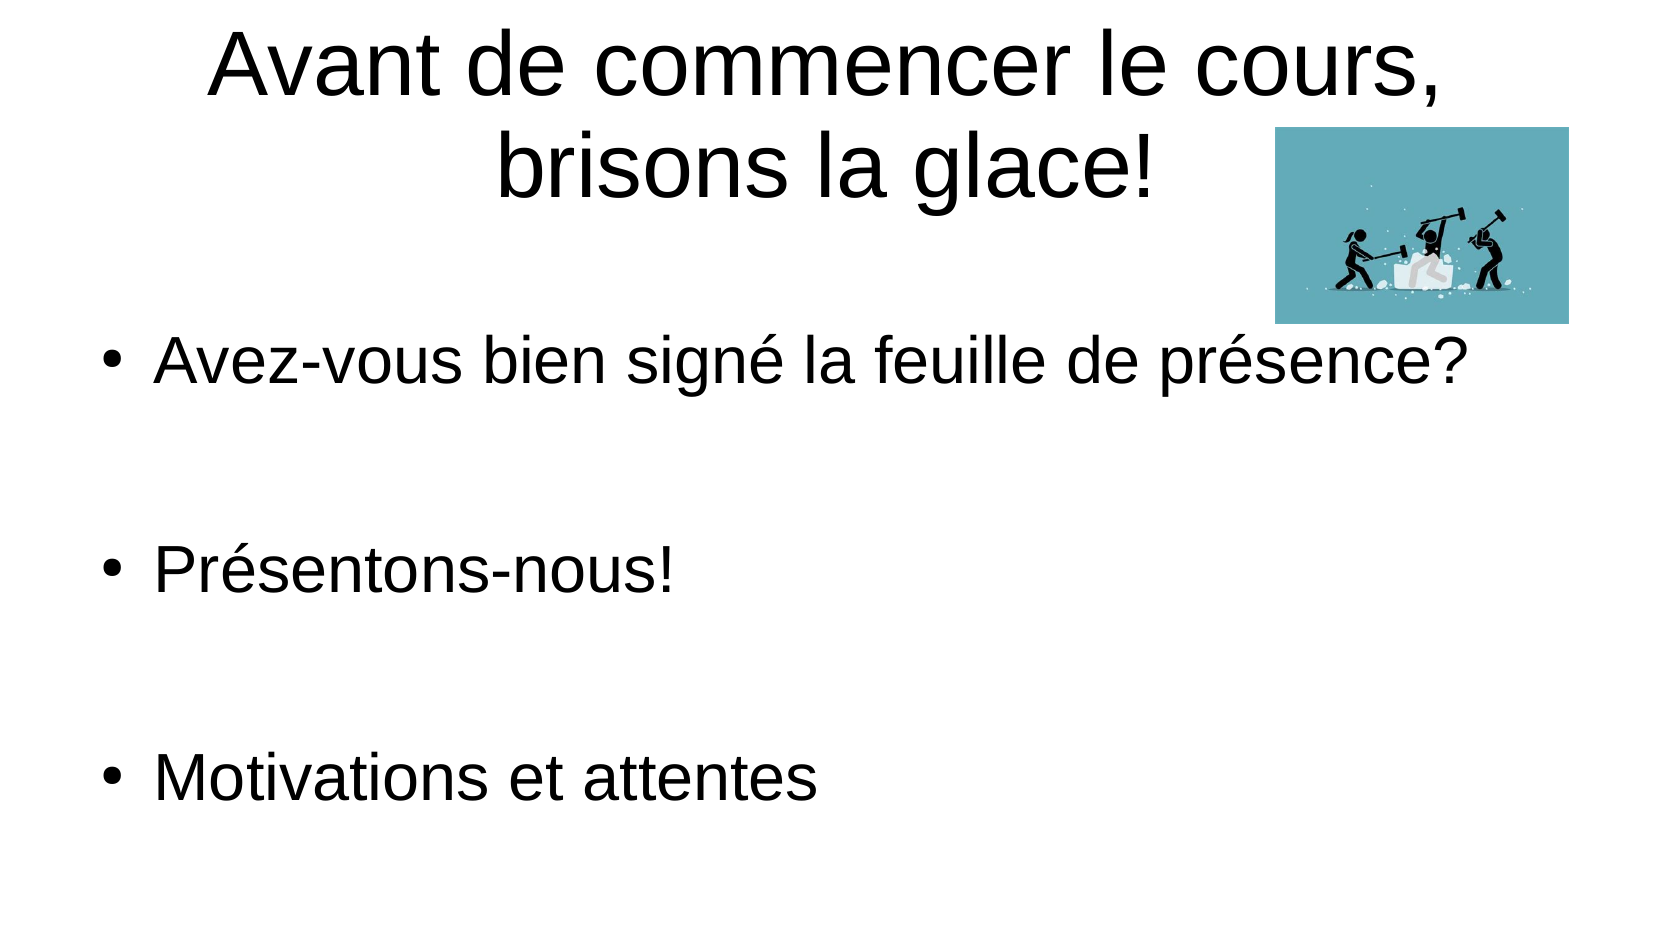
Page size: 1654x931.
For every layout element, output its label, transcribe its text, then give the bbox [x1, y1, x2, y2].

picture [1275, 127, 1569, 324]
title Avant de commencer le cours, brisons la glace! [82, 12, 1571, 218]
list Avez-vous bien signé la feuille de présence? Présentons-nous! Motivations et attentes [82, 323, 1571, 863]
